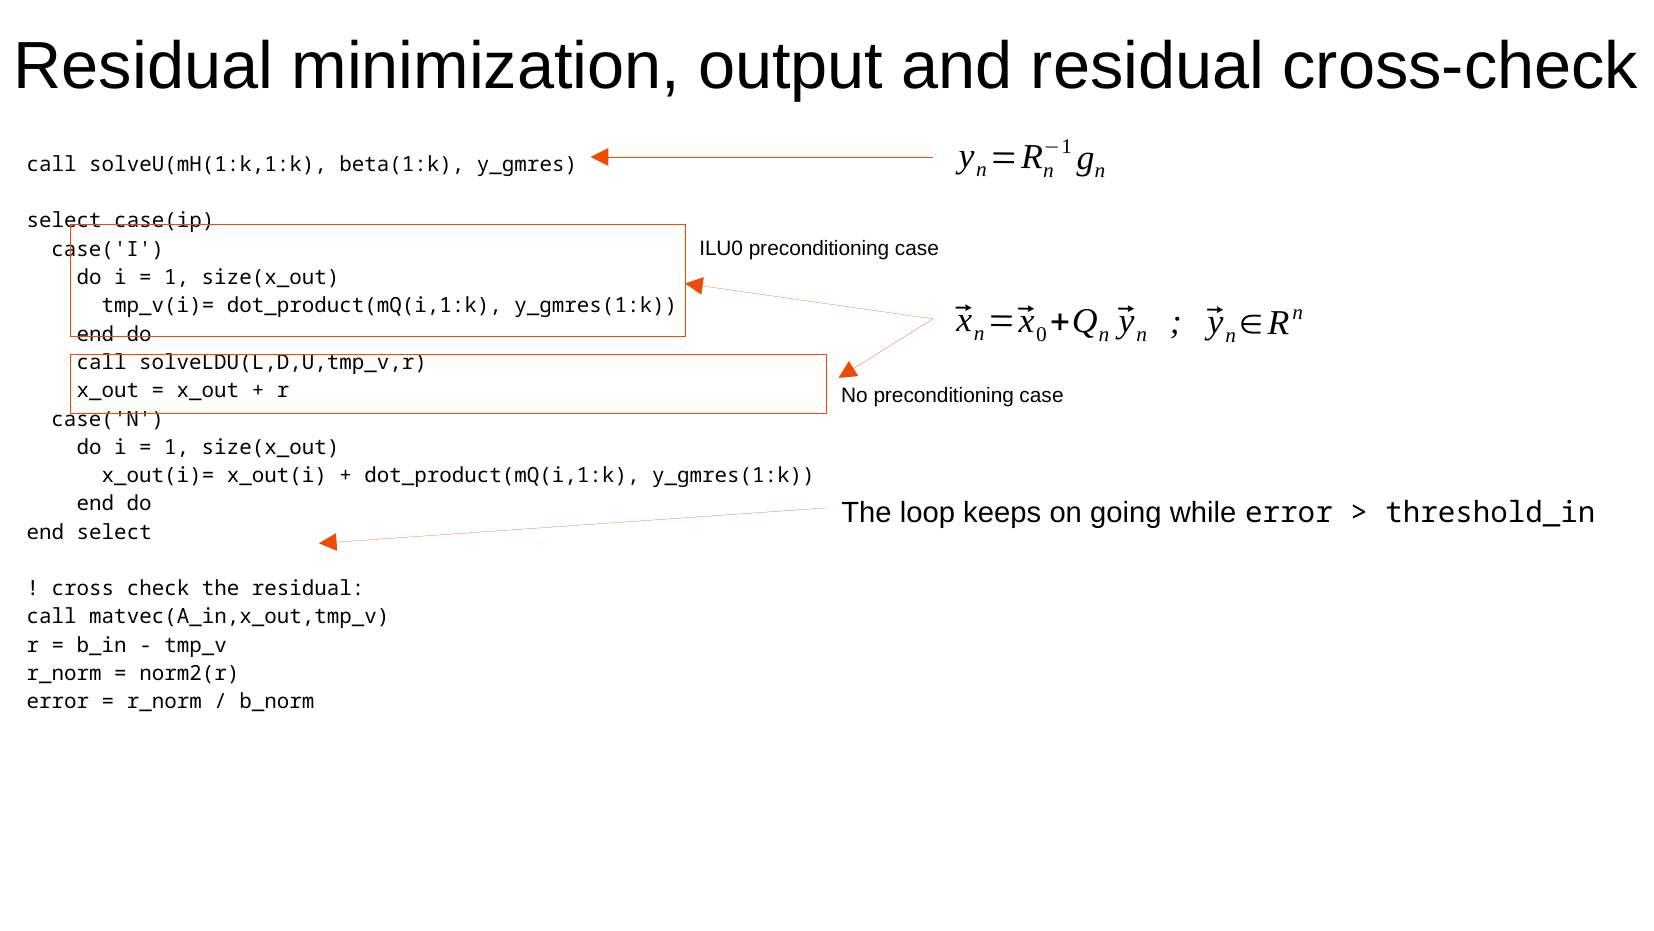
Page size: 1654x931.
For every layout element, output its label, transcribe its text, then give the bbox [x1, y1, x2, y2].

text_box ILU0 preconditioning case [684, 228, 1016, 267]
text_box call solveU(mH(1:k,1:k), beta(1:k), y_gmres) select case(ip) case('I') do i = 1, size(x_out) tmp_v(i)= dot_product(mQ(i,1:k), y_gmres(1:k)) end do call solveLDU(L,D,U,tmp_v,r) x_out = x_out + r case('N') do i = 1, size(x_out) x_out(i)= x_out(i) + dot_product(mQ(i,1:k), y_gmres(1:k)) end do end select ! cross check the residual: call matvec(A_in,x_out,tmp_v) r = b_in - tmp_v r_norm = norm2(r) error = r_norm / b_norm [71, 355, 826, 413]
text_box call solveU(mH(1:k,1:k), beta(1:k), y_gmres) select case(ip) case('I') do i = 1, size(x_out) tmp_v(i)= dot_product(mQ(i,1:k), y_gmres(1:k)) end do call solveLDU(L,D,U,tmp_v,r) x_out = x_out + r case('N') do i = 1, size(x_out) x_out(i)= x_out(i) + dot_product(mQ(i,1:k), y_gmres(1:k)) end do end select ! cross check the residual: call matvec(A_in,x_out,tmp_v) r = b_in - tmp_v r_norm = norm2(r) error = r_norm / b_norm [11, 141, 839, 573]
text_box No preconditioning case [826, 376, 1158, 415]
chart [944, 296, 1312, 349]
chart [944, 132, 1116, 184]
text_box The loop keeps on going while error > threshold_in [826, 484, 1630, 567]
text_box call solveU(mH(1:k,1:k), beta(1:k), y_gmres) select case(ip) case('I') do i = 1, size(x_out) tmp_v(i)= dot_product(mQ(i,1:k), y_gmres(1:k)) end do call solveLDU(L,D,U,tmp_v,r) x_out = x_out + r case('N') do i = 1, size(x_out) x_out(i)= x_out(i) + dot_product(mQ(i,1:k), y_gmres(1:k)) end do end select ! cross check the residual: call matvec(A_in,x_out,tmp_v) r = b_in - tmp_v r_norm = norm2(r) error = r_norm / b_norm [71, 225, 685, 336]
title Residual minimization, output and residual cross-check [0, 1, 1654, 130]
